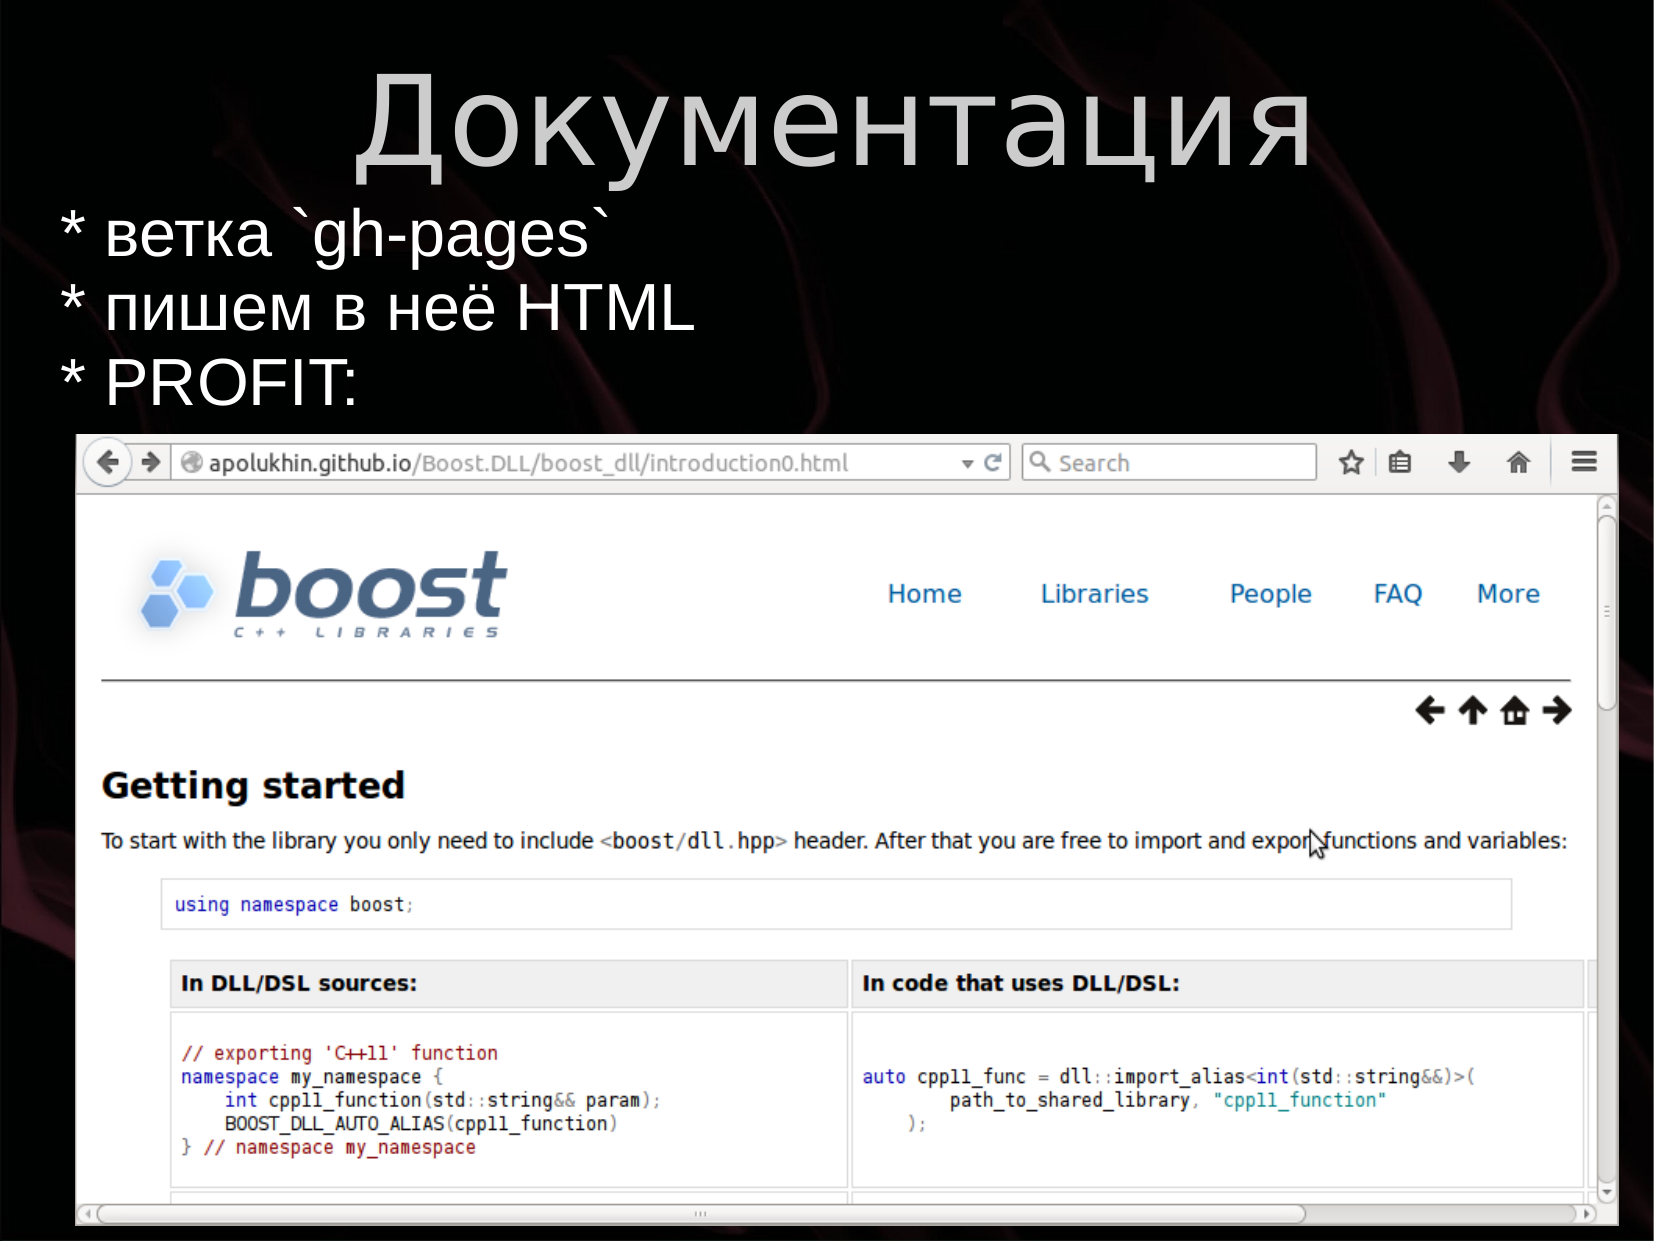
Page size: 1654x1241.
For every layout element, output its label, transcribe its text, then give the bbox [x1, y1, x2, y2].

picture [0, 0, 1654, 1241]
title Документация [90, 45, 1579, 195]
text_box * ветка `gh-pages` * пишем в неё HTML * PROFIT: [60, 195, 1606, 495]
